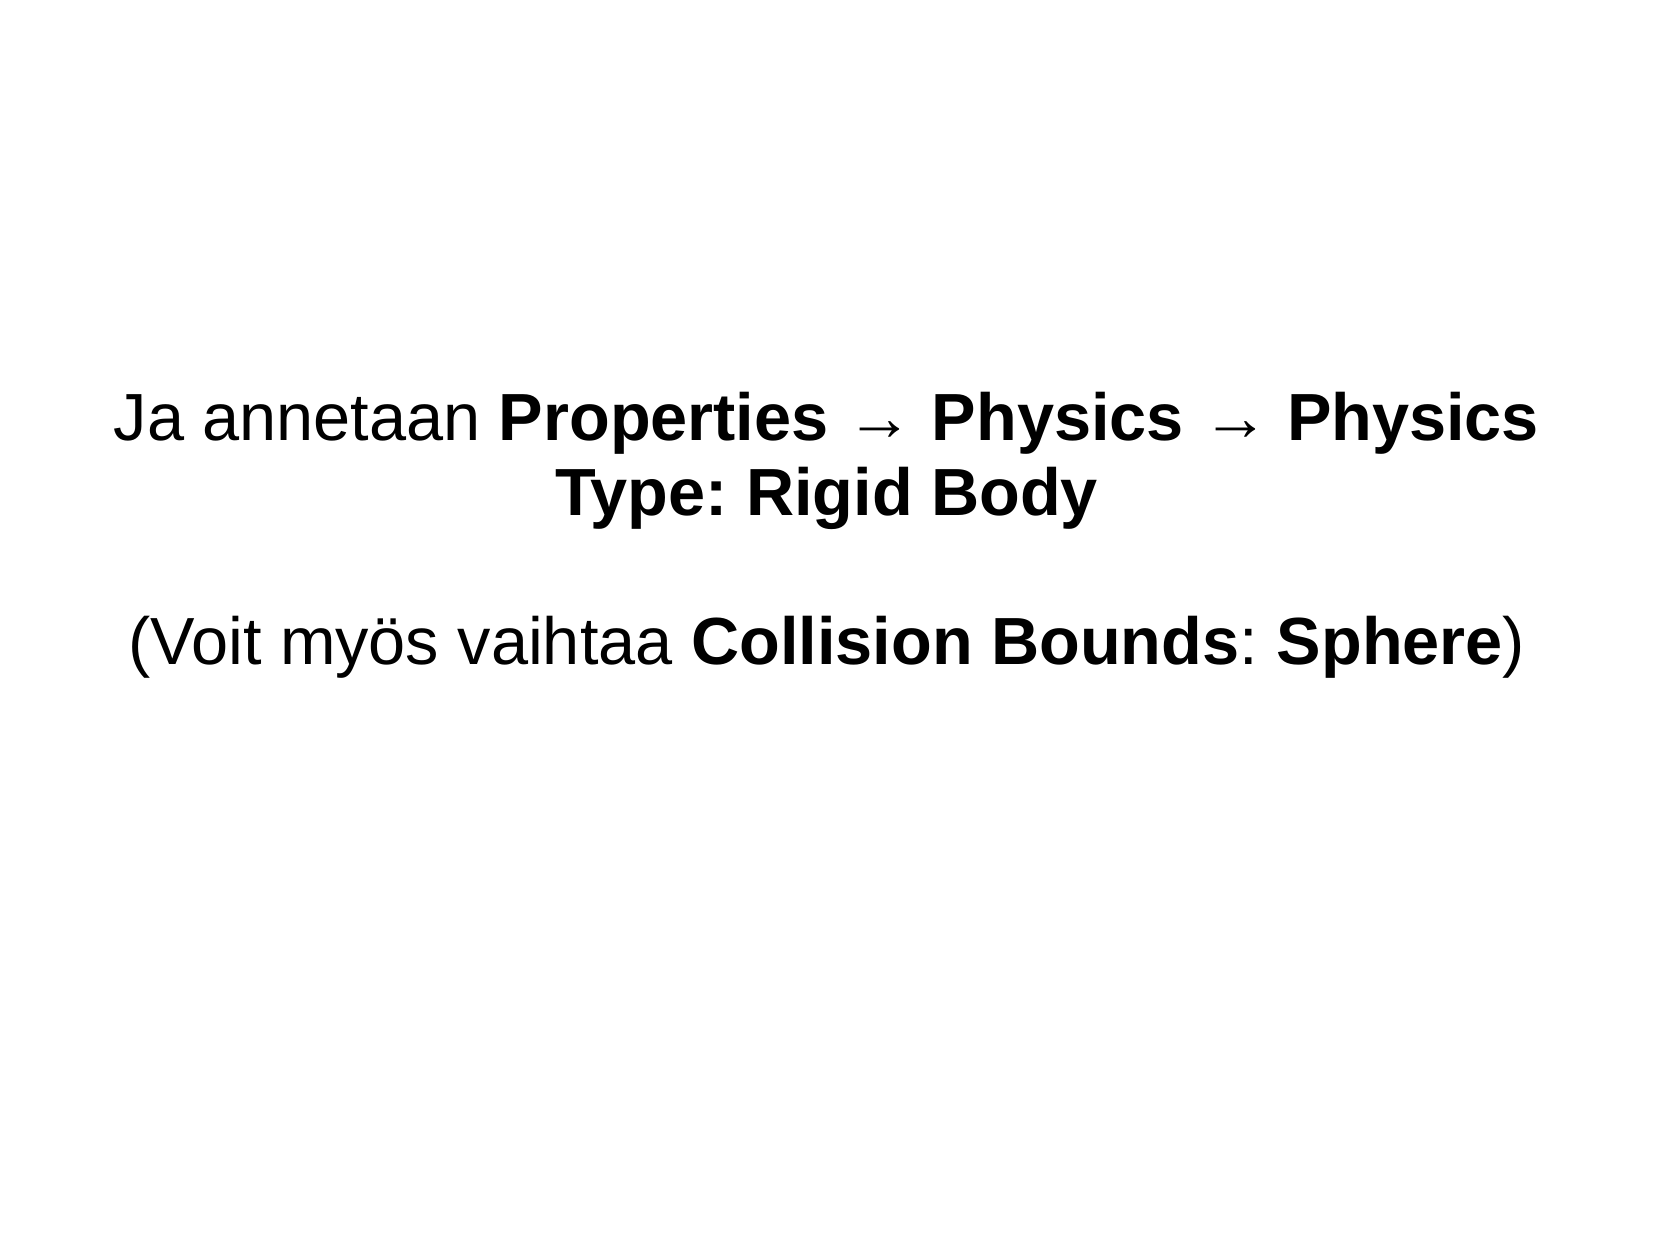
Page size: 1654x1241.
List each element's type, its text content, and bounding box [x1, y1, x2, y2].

subtitle Ja annetaan Properties → Physics → Physics Type: Rigid Body (Voit myös vaihtaa Collision Bounds: Sphere) [82, 49, 1571, 1010]
